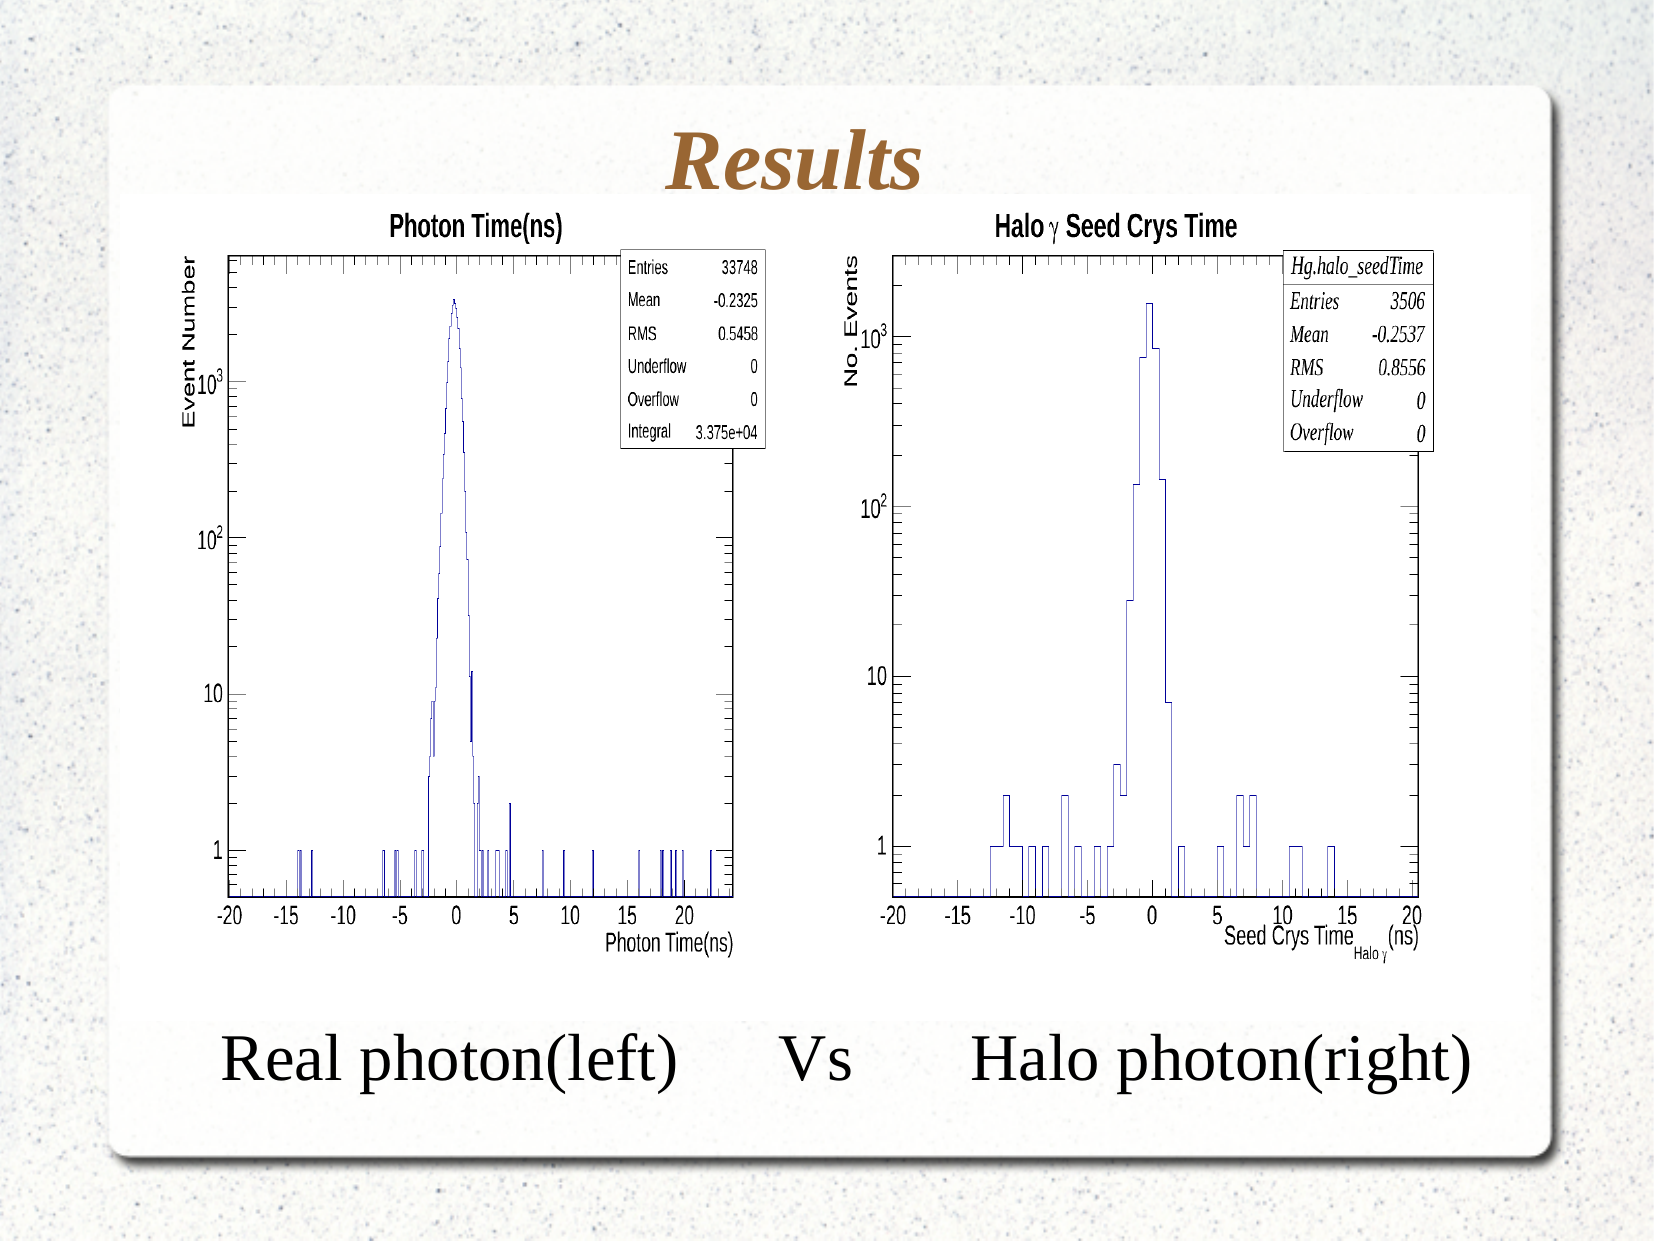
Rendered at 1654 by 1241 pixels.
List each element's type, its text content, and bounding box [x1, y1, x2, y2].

list Real photon(left) Vs Halo photon(right) [150, 1021, 1479, 1096]
picture [0, 0, 1654, 1241]
title Results [360, 96, 1231, 194]
